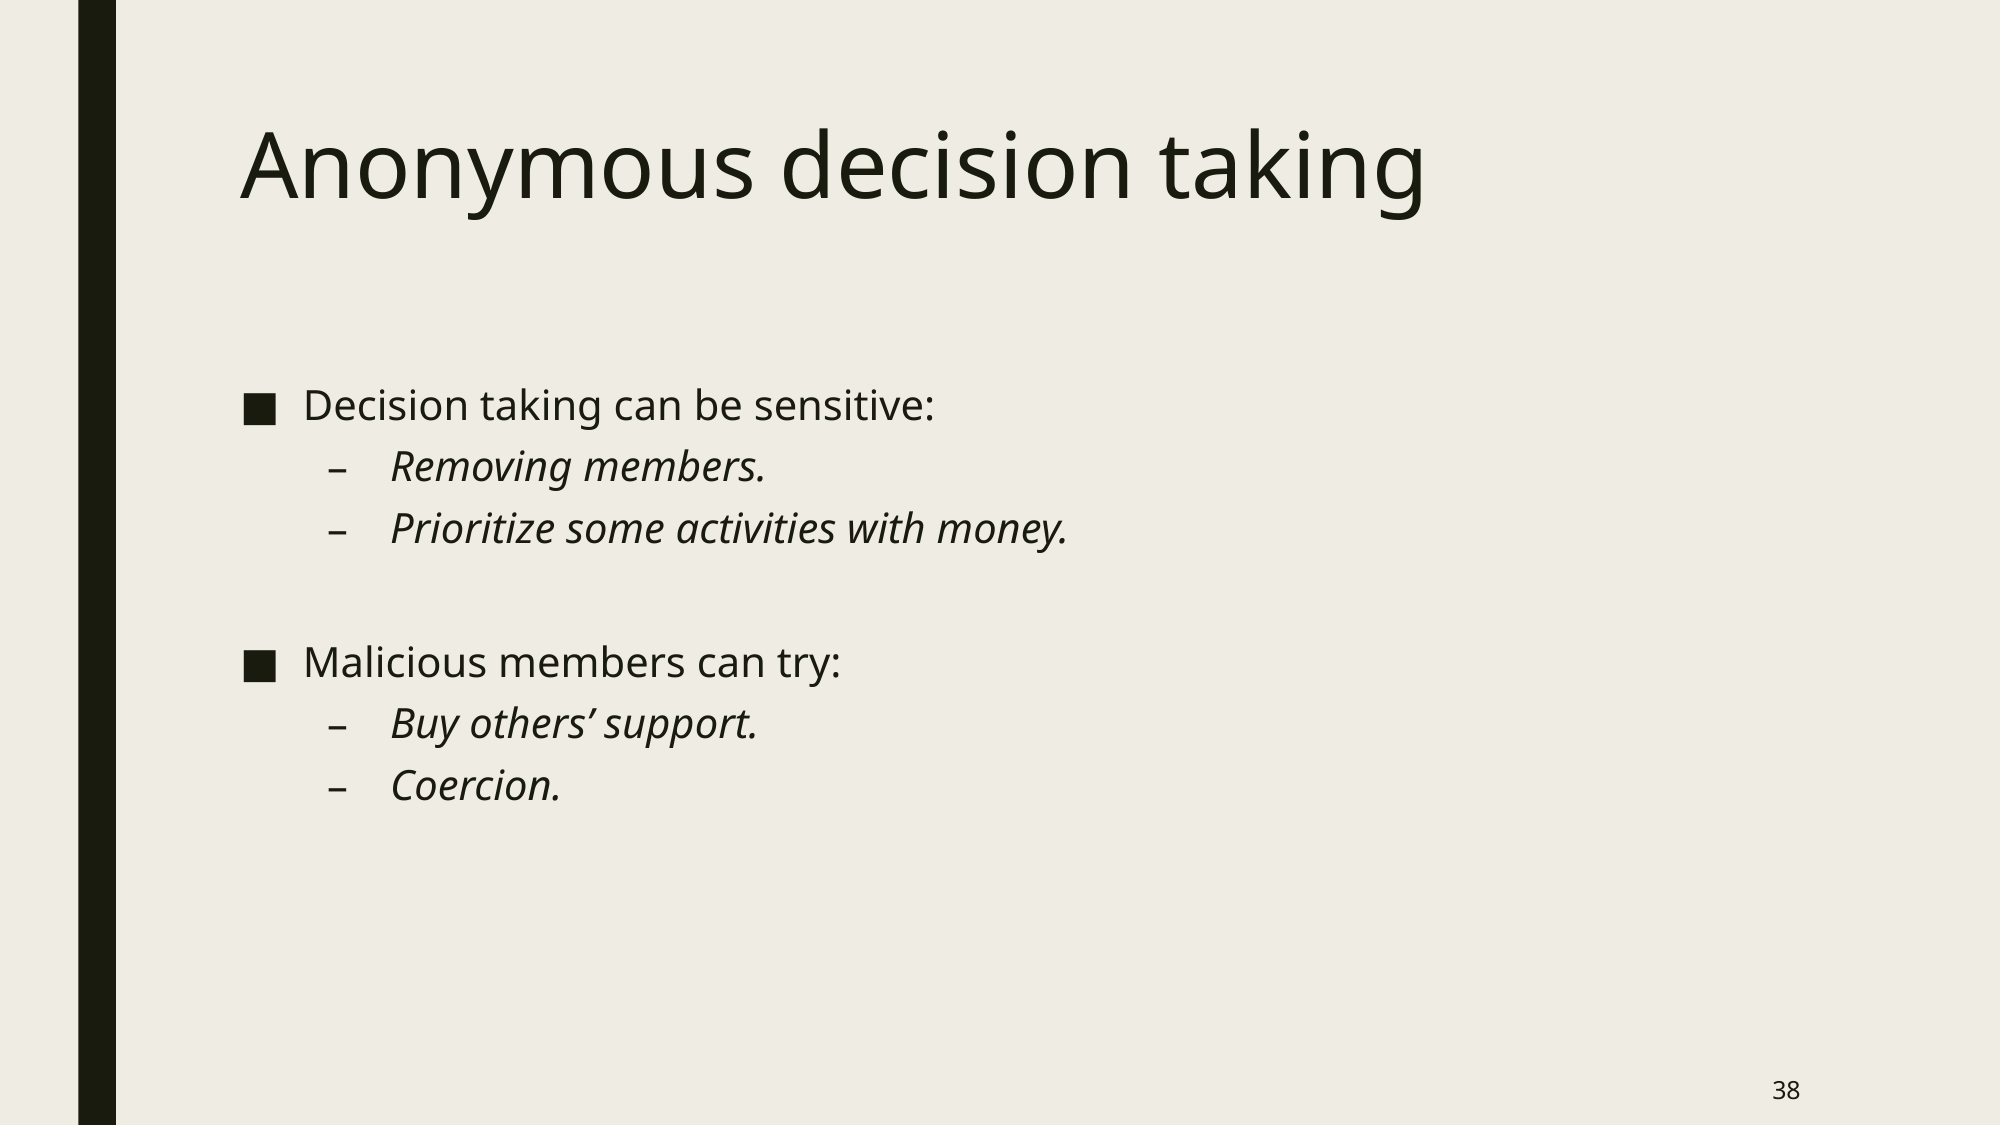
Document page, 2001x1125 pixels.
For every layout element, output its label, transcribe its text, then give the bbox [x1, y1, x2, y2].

list Decision taking can be sensitive: Removing members. Prioritize some activities with money. Malicious members can try: Buy others’ support. Coercion. [225, 375, 1800, 963]
title Anonymous decision taking [225, 112, 1800, 357]
slide_number <number> [1553, 1058, 1816, 1125]
